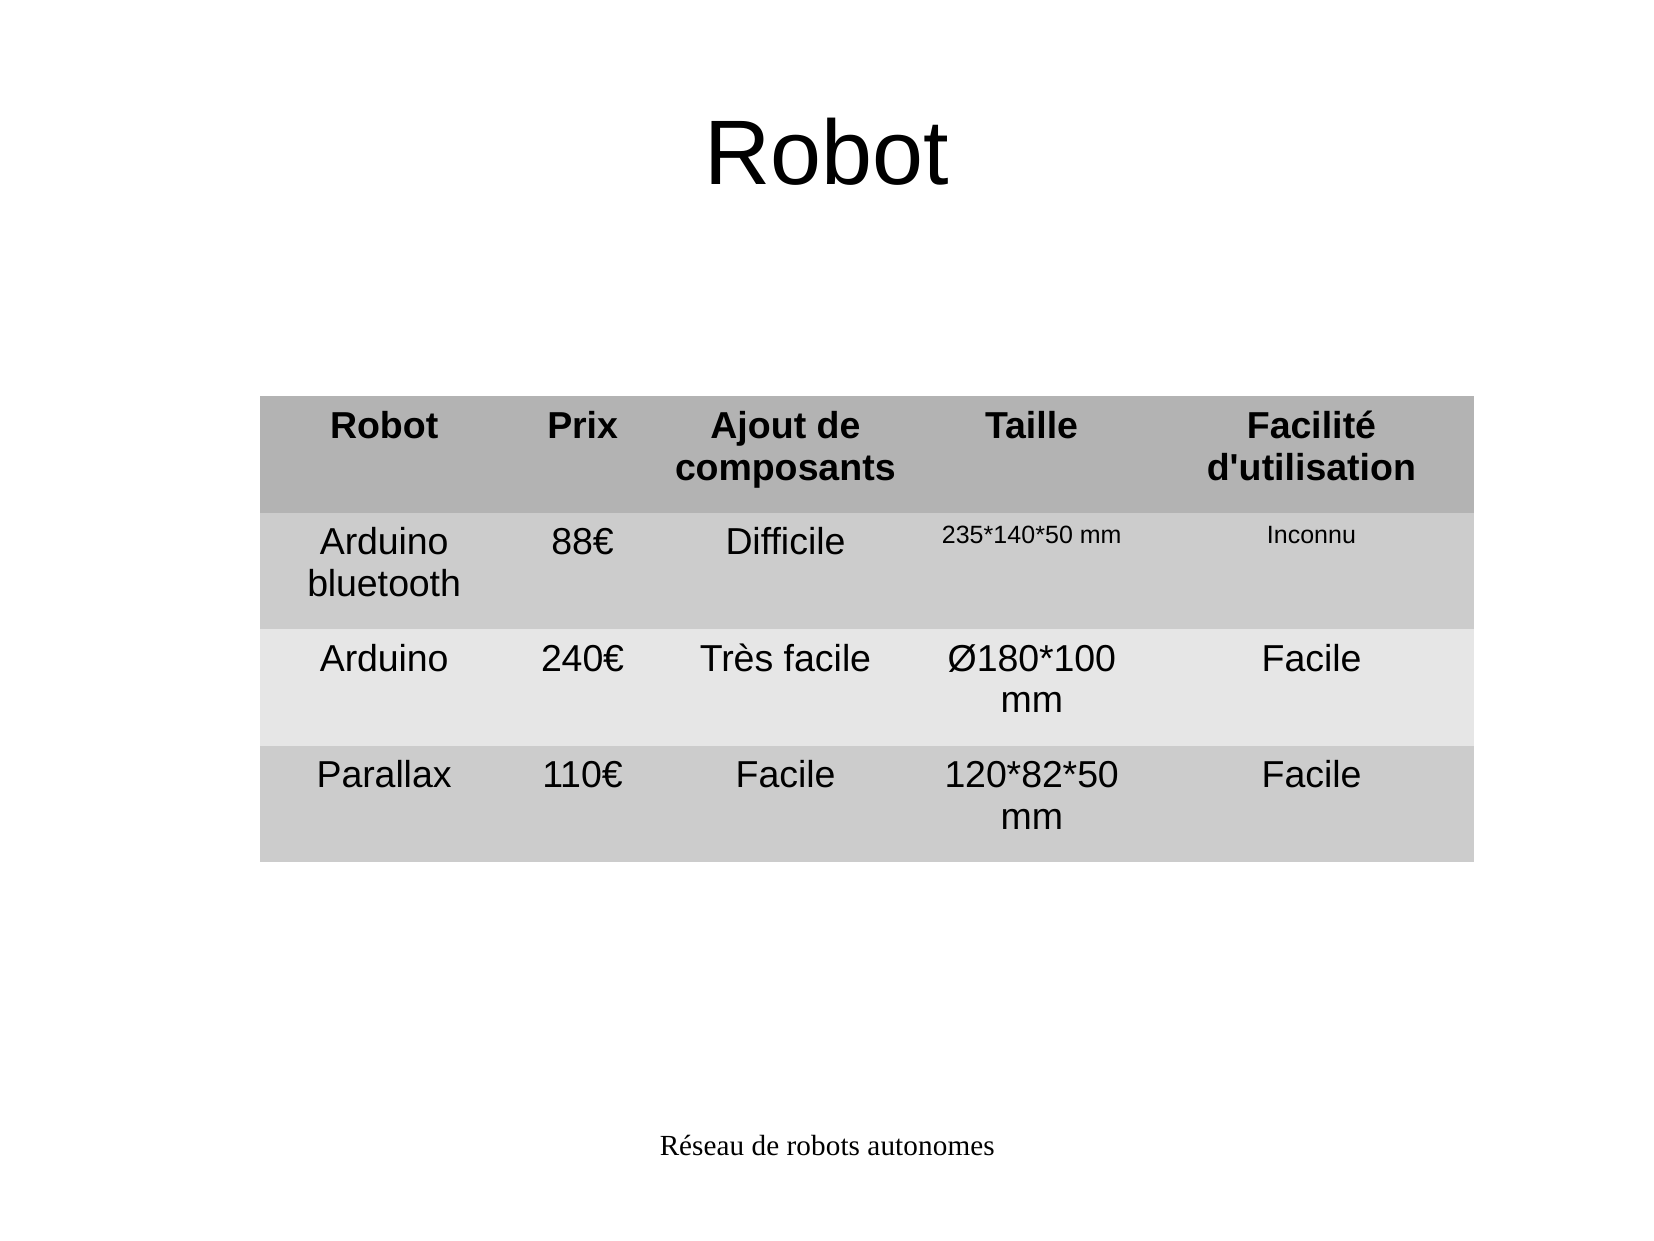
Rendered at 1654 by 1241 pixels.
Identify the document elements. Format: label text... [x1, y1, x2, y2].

table_cell Ø180*100 mm [914, 629, 1150, 746]
table_cell Difficile [657, 513, 914, 629]
table_cell 240€ [508, 629, 657, 746]
table_cell 235*140*50 mm [914, 513, 1150, 629]
table_header Taille [914, 396, 1150, 513]
table_cell Facile [1150, 746, 1474, 862]
table_cell Très facile [657, 629, 914, 746]
table_header Facilité d'utilisation [1150, 396, 1474, 513]
title Robot [82, 49, 1571, 257]
table_cell 88€ [508, 513, 657, 629]
table_cell Inconnu [1150, 513, 1474, 629]
table_cell Facile [1150, 629, 1474, 746]
table_cell Arduino [260, 629, 508, 746]
table_header Robot [260, 396, 508, 513]
table_header Ajout de composants [657, 396, 914, 513]
table_cell 110€ [508, 746, 657, 862]
table_cell Facile [657, 746, 914, 862]
table_header Prix [508, 396, 657, 513]
table_cell Arduino bluetooth [260, 513, 508, 629]
table_cell 120*82*50 mm [914, 746, 1150, 862]
table_cell Parallax [260, 746, 508, 862]
